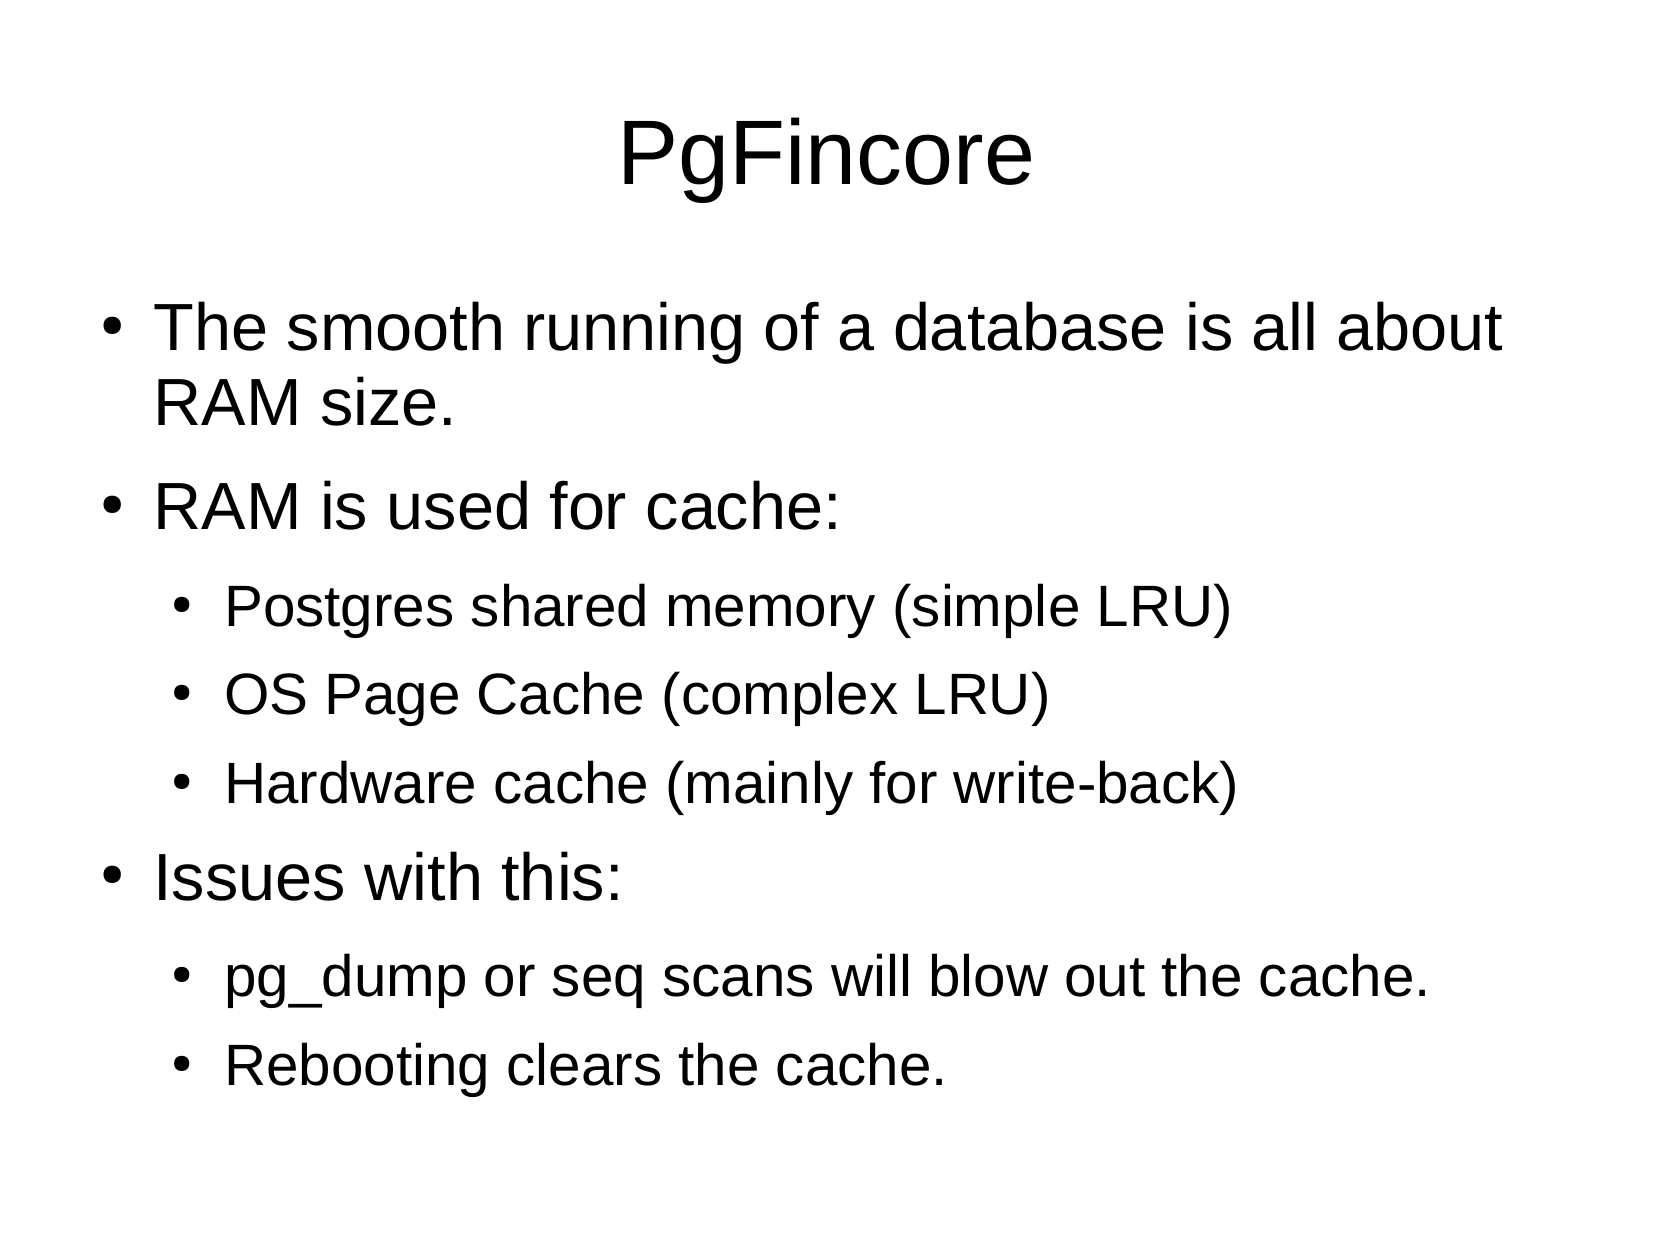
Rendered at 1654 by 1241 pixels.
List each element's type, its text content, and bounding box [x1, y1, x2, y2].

list The smooth running of a database is all about RAM size. RAM is used for cache: Postgres shared memory (simple LRU) OS Page Cache (complex LRU) Hardware cache (mainly for write-back) Issues with this: pg_dump or seq scans will blow out the cache. Rebooting clears the cache. [82, 290, 1571, 1109]
title PgFincore [82, 56, 1571, 250]
